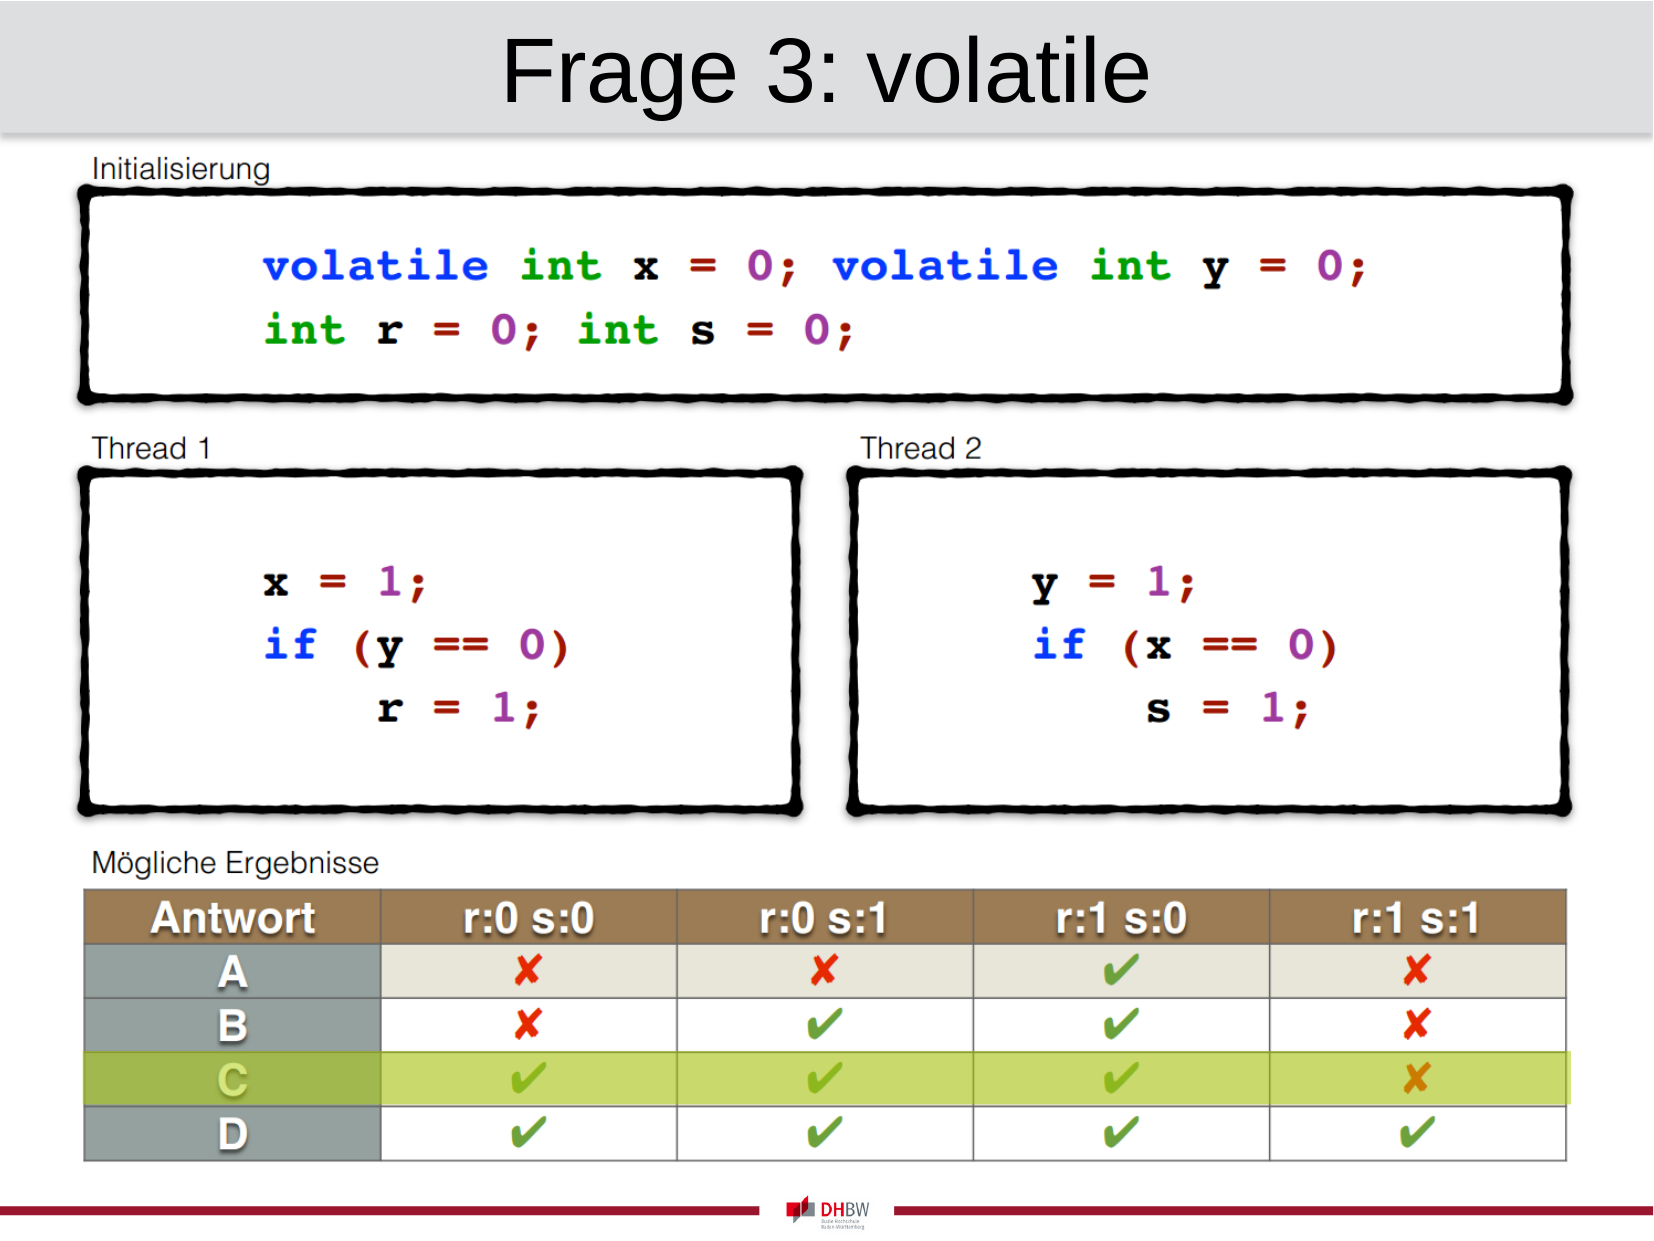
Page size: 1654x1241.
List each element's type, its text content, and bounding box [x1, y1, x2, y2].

text_box [82, 1051, 1571, 1105]
text_box Frage 3: volatile [0, 11, 1654, 130]
picture [0, 1, 1654, 11]
picture [0, 130, 1654, 1237]
